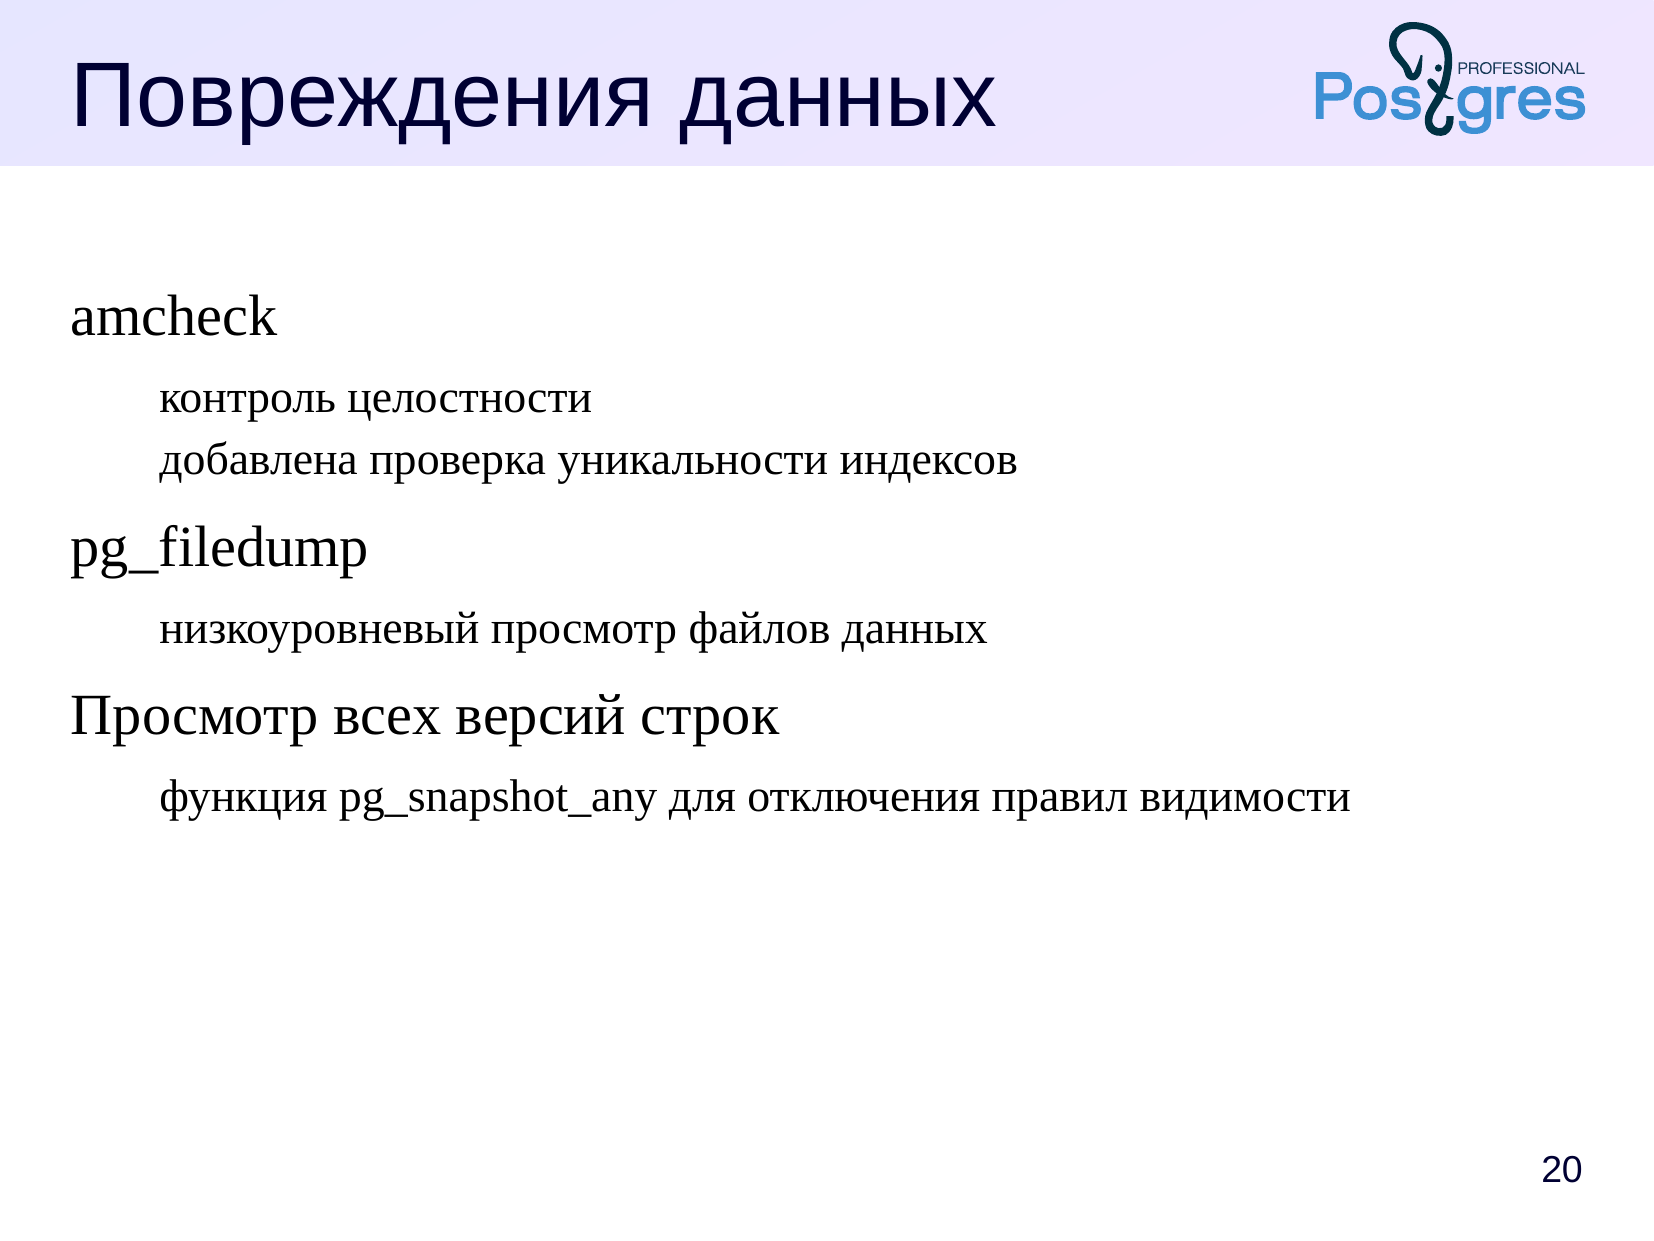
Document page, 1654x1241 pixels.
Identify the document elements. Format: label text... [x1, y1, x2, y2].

title Повреждения данных [70, 43, 1241, 147]
list amcheck контроль целостности добавлена проверка уникальности индексов pg_filedump низкоуровневый просмотр файлов данных Просмотр всех версий строк функция pg_snapshot_any для отключения правил видимости [70, 283, 1583, 1134]
